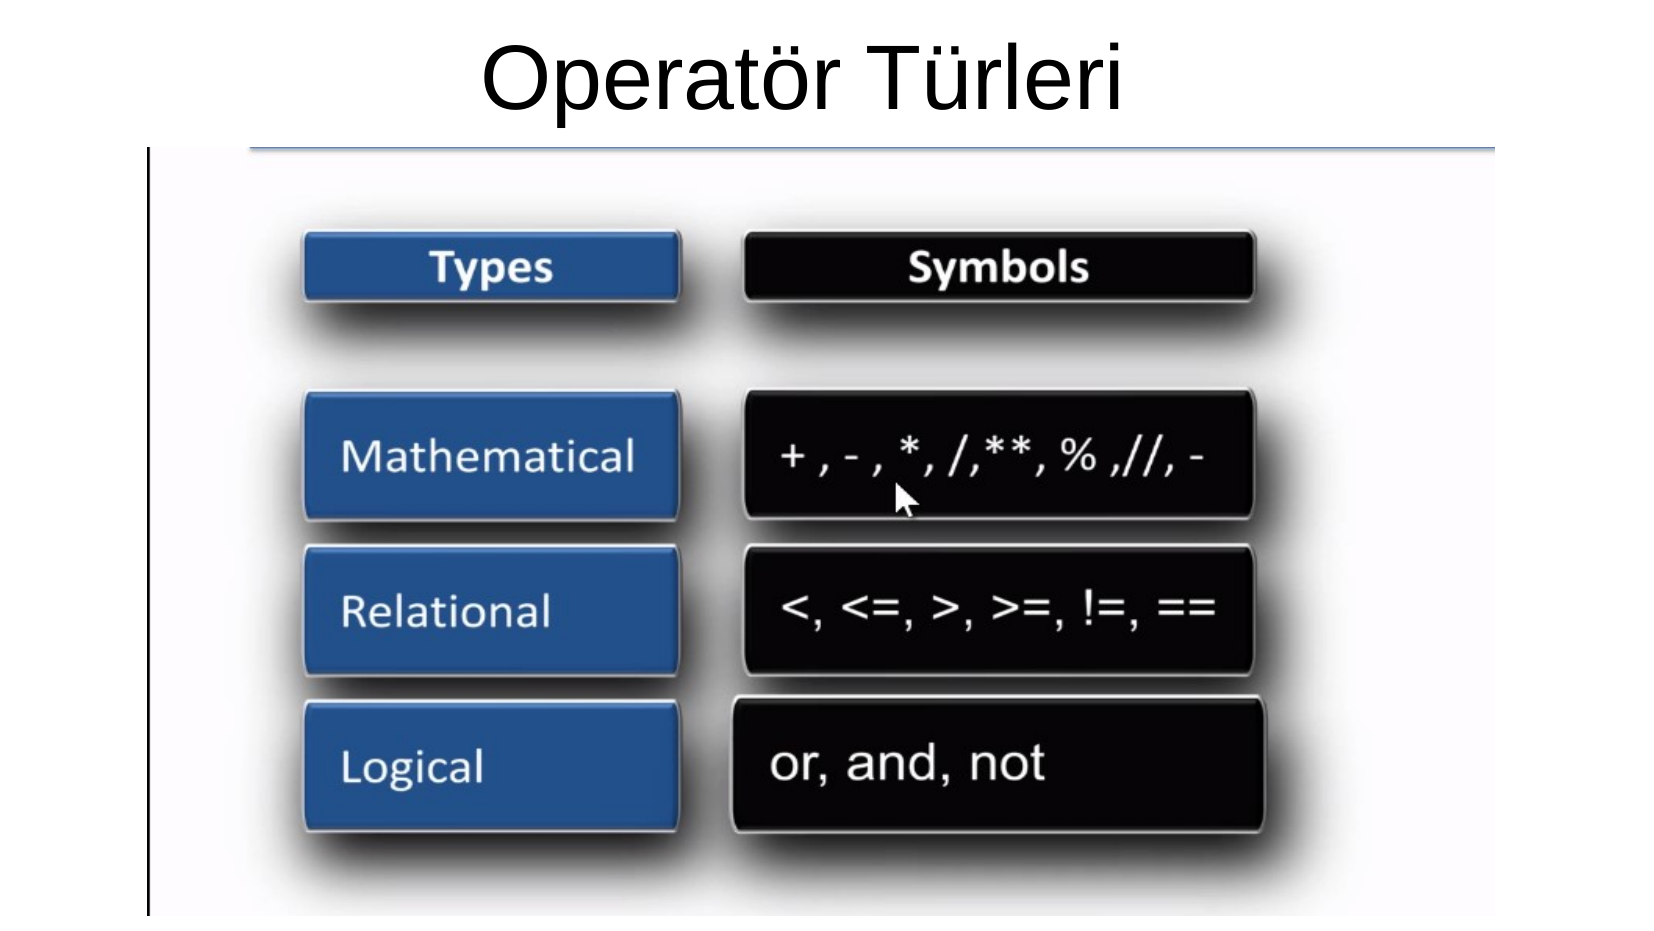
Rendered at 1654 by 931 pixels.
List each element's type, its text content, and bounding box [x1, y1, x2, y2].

picture [147, 147, 1495, 916]
title Operatör Türleri [59, 0, 1548, 156]
